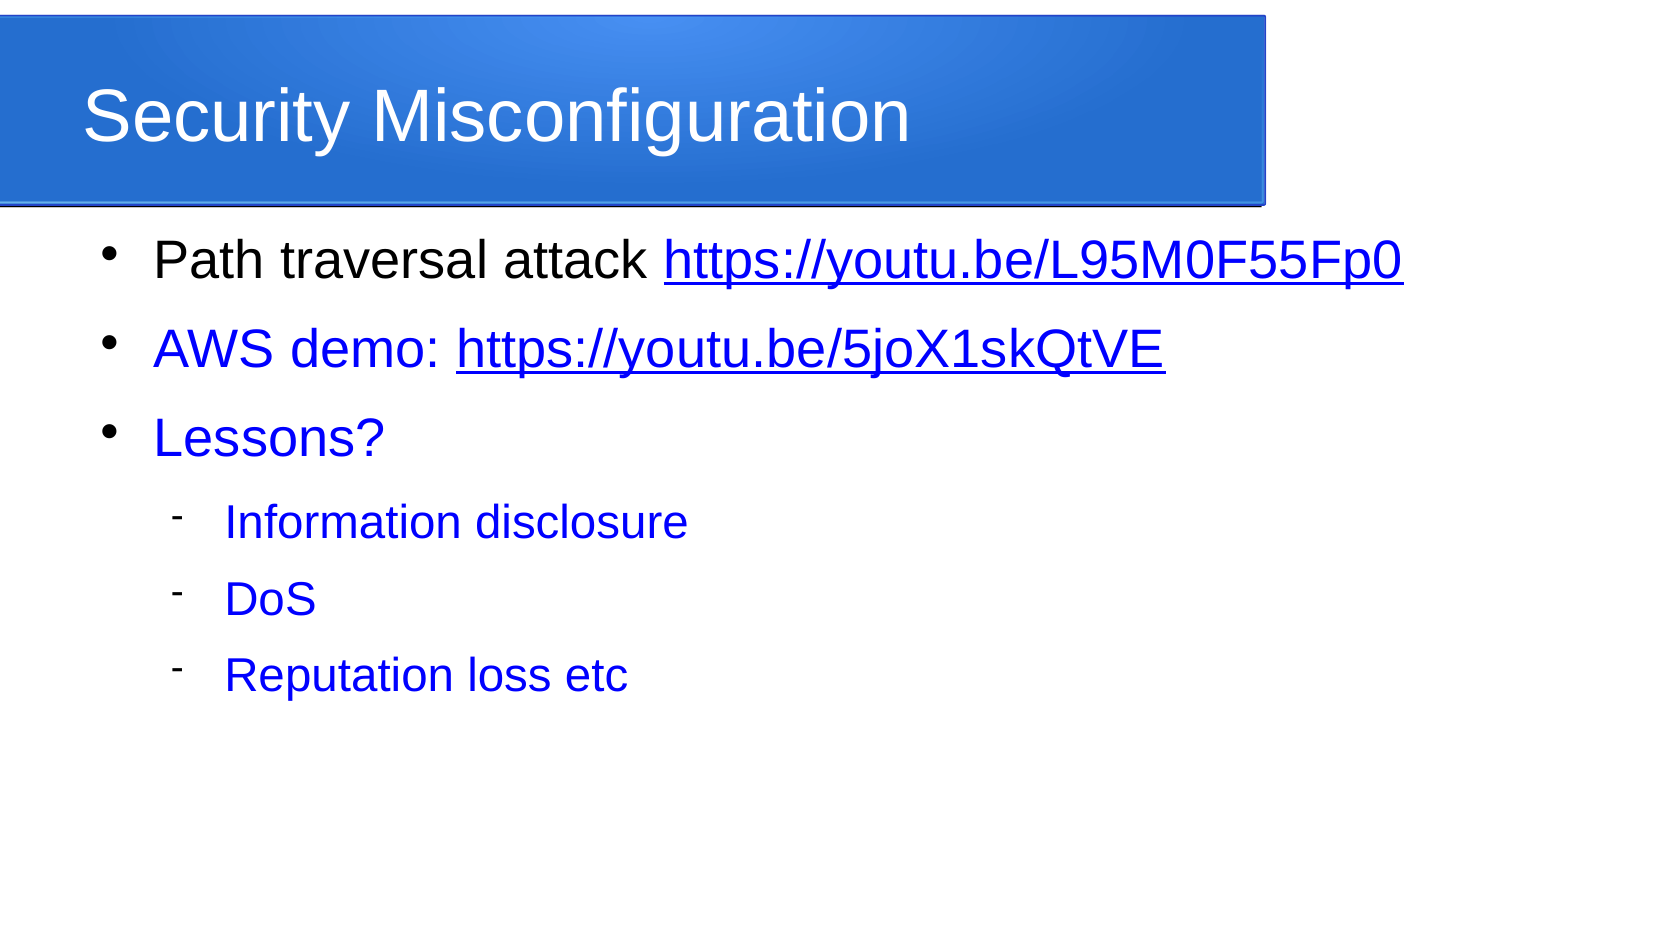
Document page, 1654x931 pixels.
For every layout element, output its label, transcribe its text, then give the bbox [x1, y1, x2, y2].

text_box Path traversal attack https://youtu.be/L95M0F55Fp0 AWS demo: https://youtu.be/5joX1skQtVE Lessons? Information disclosure DoS Reputation loss etc [82, 224, 1571, 764]
picture [0, 13, 1269, 211]
text_box Security Misconfiguration [82, 35, 1235, 189]
